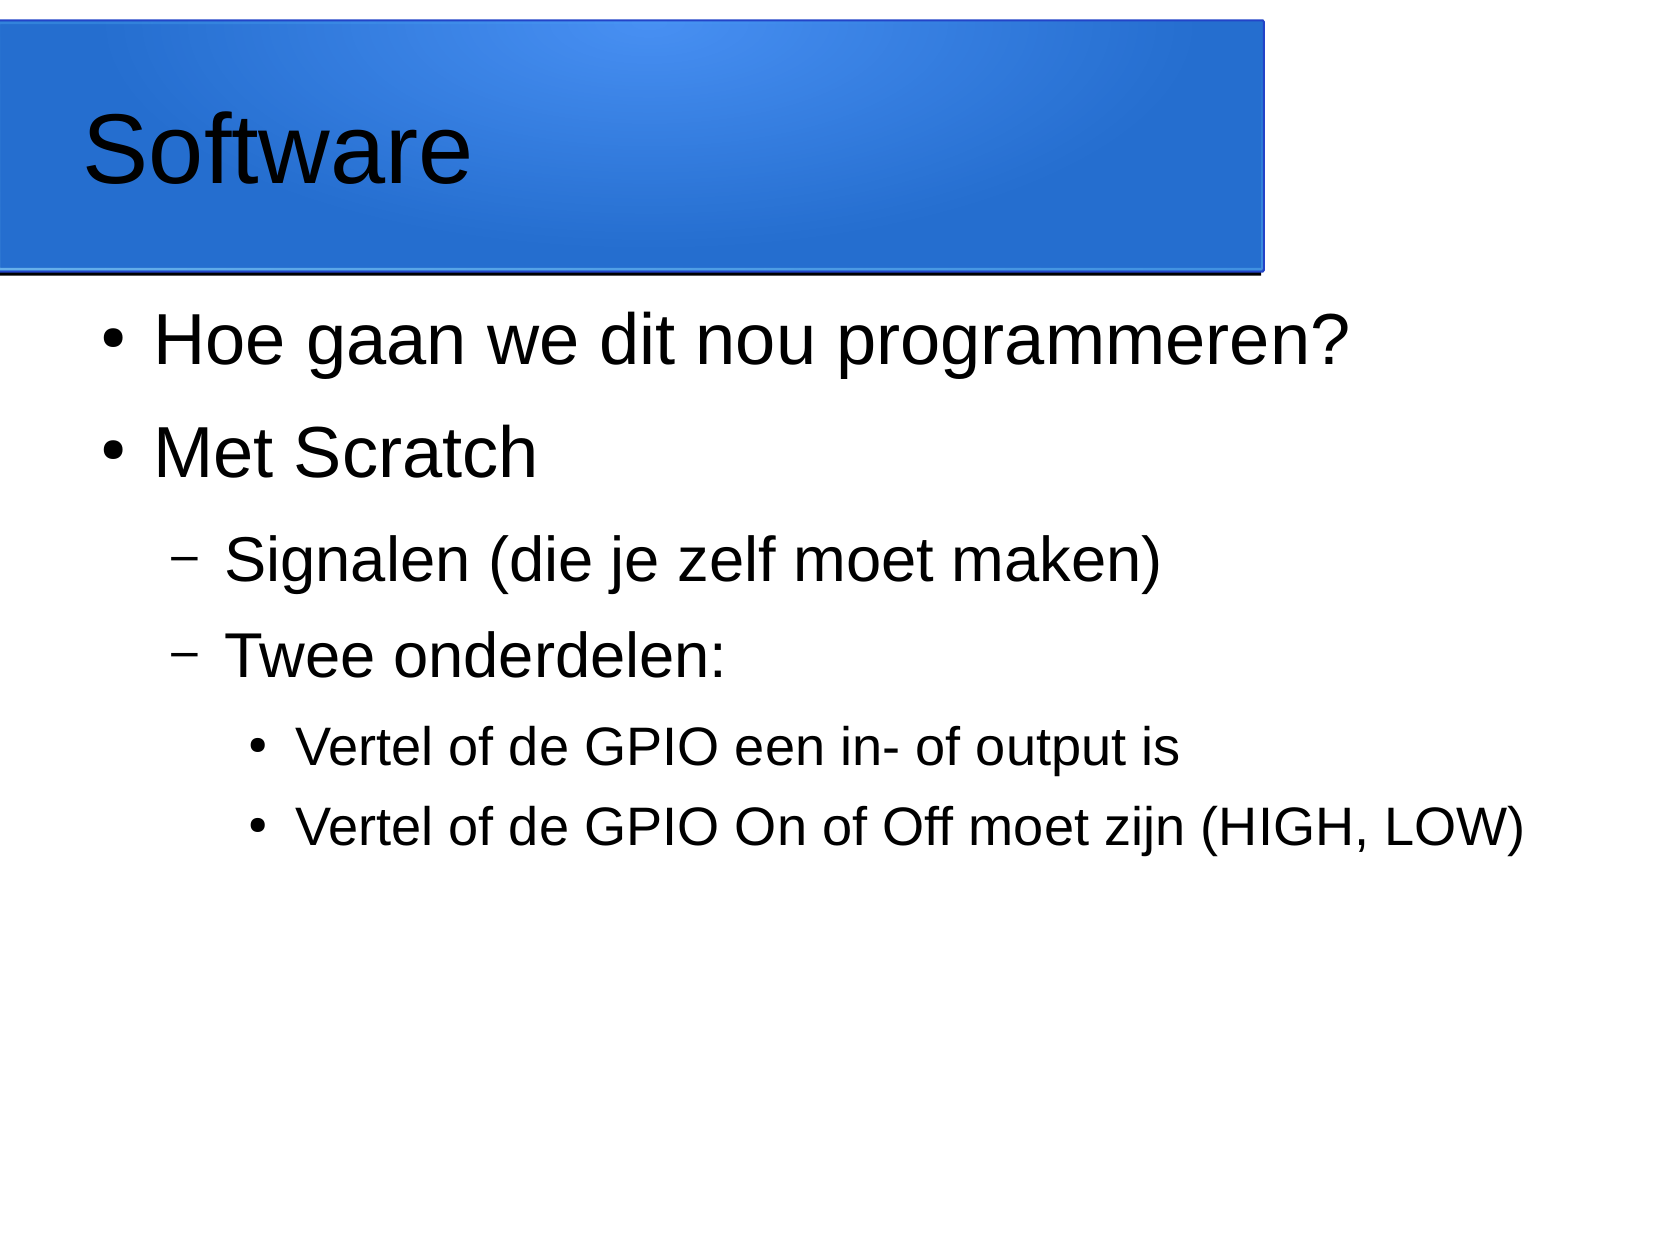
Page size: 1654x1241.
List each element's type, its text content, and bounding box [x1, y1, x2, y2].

title Software [82, 47, 1235, 252]
list Hoe gaan we dit nou programmeren? Met Scratch Signalen (die je zelf moet maken) Twee onderdelen: Vertel of de GPIO een in- of output is Vertel of de GPIO On of Off moet zijn (HIGH, LOW) [82, 299, 1571, 1019]
